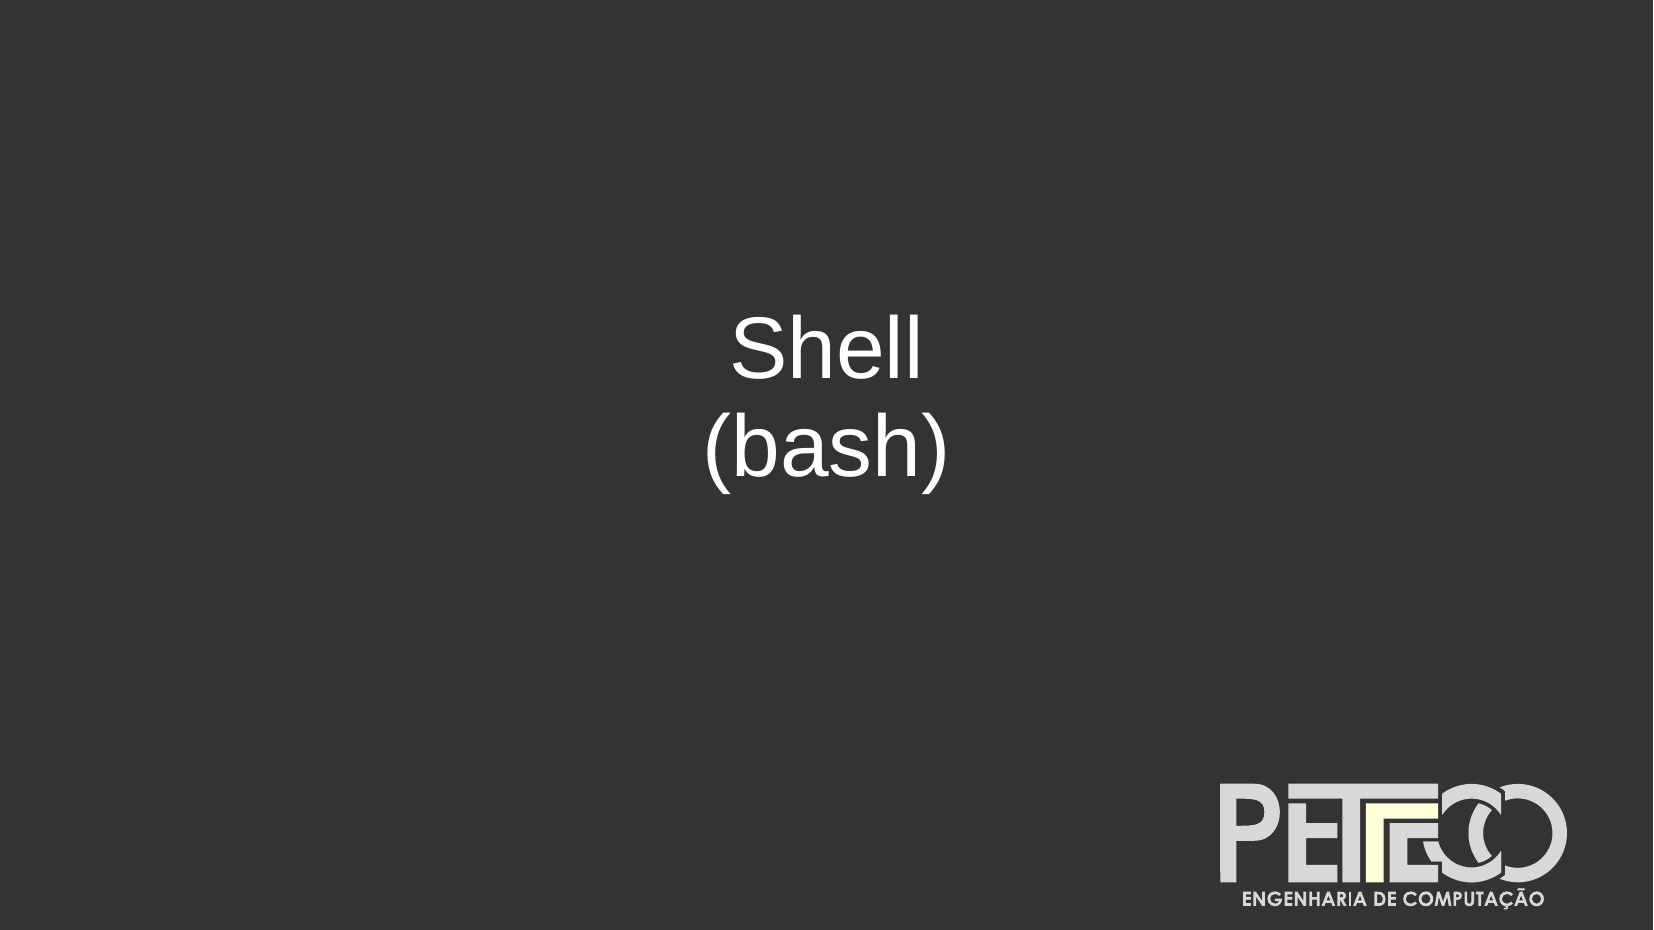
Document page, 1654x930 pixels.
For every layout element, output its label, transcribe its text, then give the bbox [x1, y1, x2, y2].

subtitle Shell (bash) [82, 37, 1571, 757]
